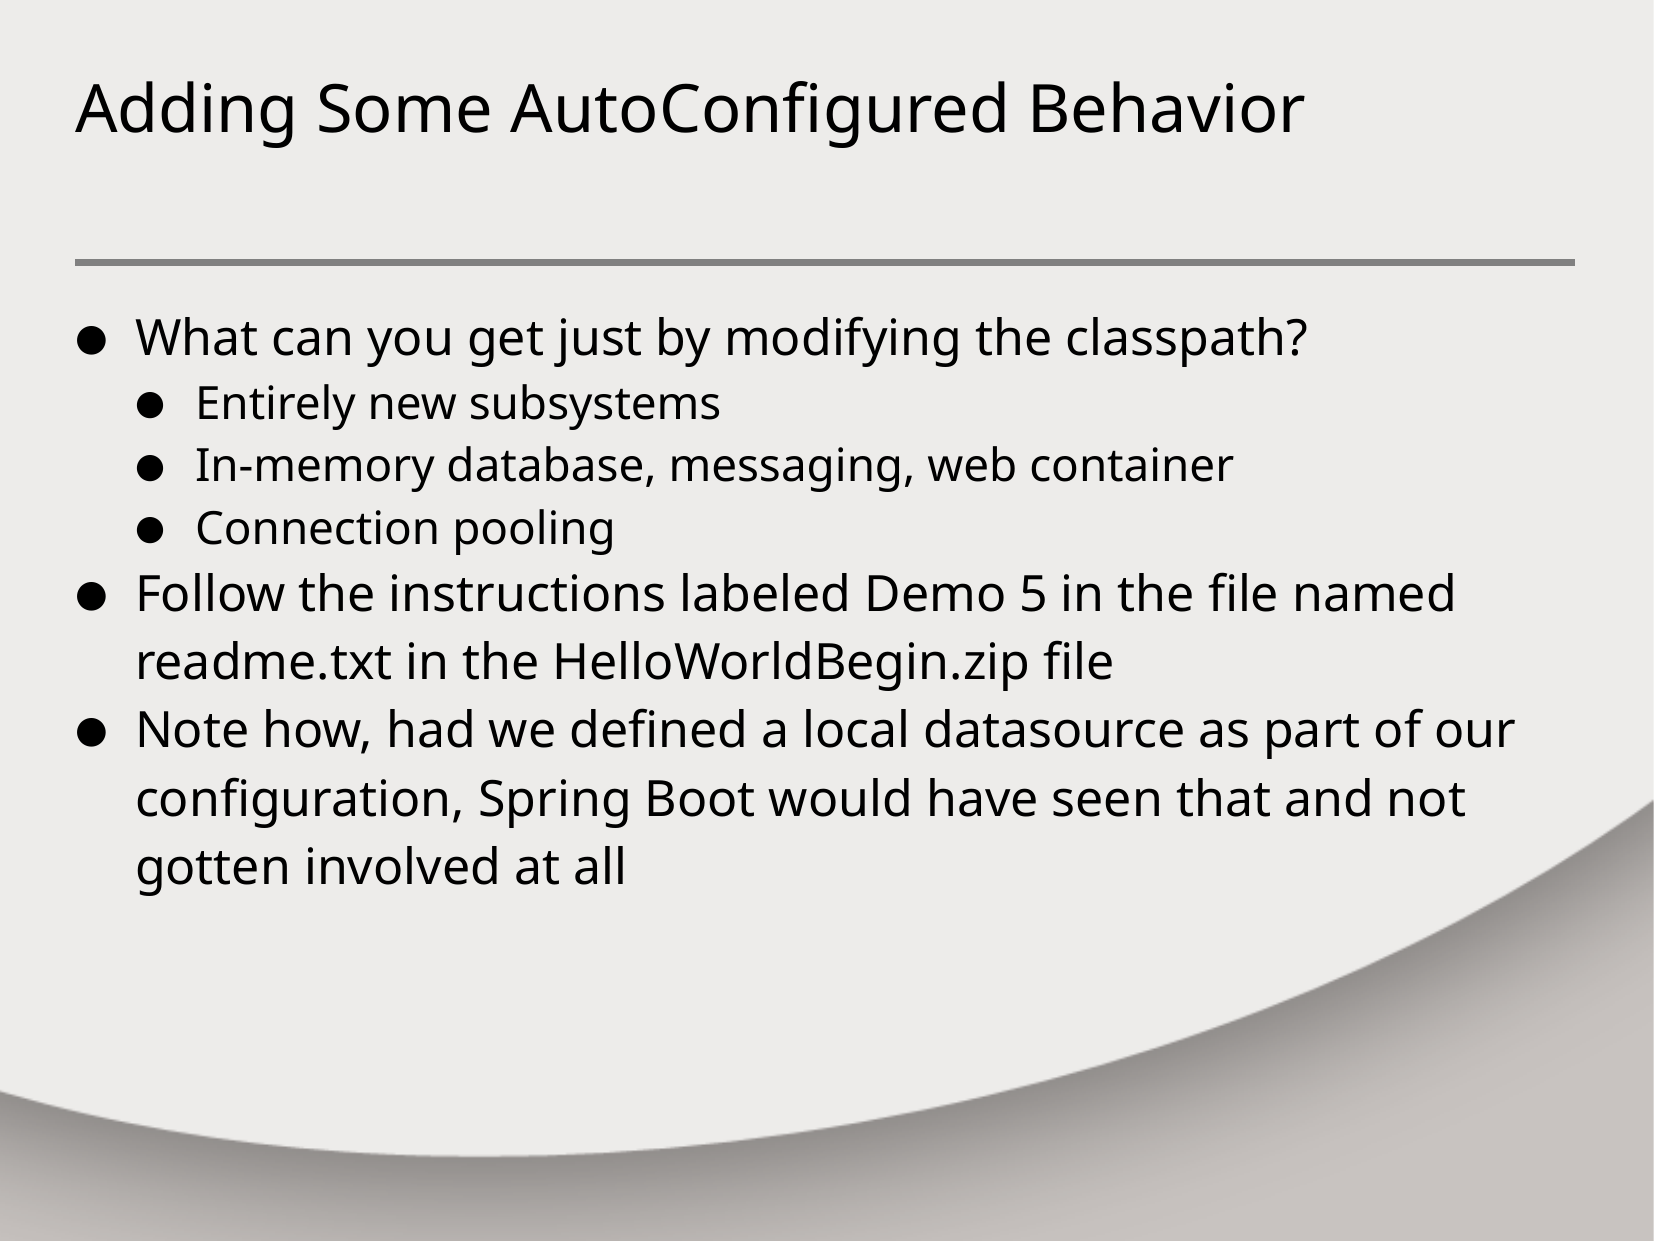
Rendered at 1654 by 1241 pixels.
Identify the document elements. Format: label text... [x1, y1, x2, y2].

picture [0, 0, 1654, 1241]
title Adding Some AutoConfigured Behavior [75, 77, 1576, 228]
list What can you get just by modifying the classpath? Entirely new subsystems In-memory database, messaging, web container Connection pooling Follow the instructions labeled Demo 5 in the file named readme.txt in the HelloWorldBegin.zip file Note how, had we defined a local datasource as part of our configuration, Spring Boot would have seen that and not gotten involved at all [75, 301, 1576, 1165]
